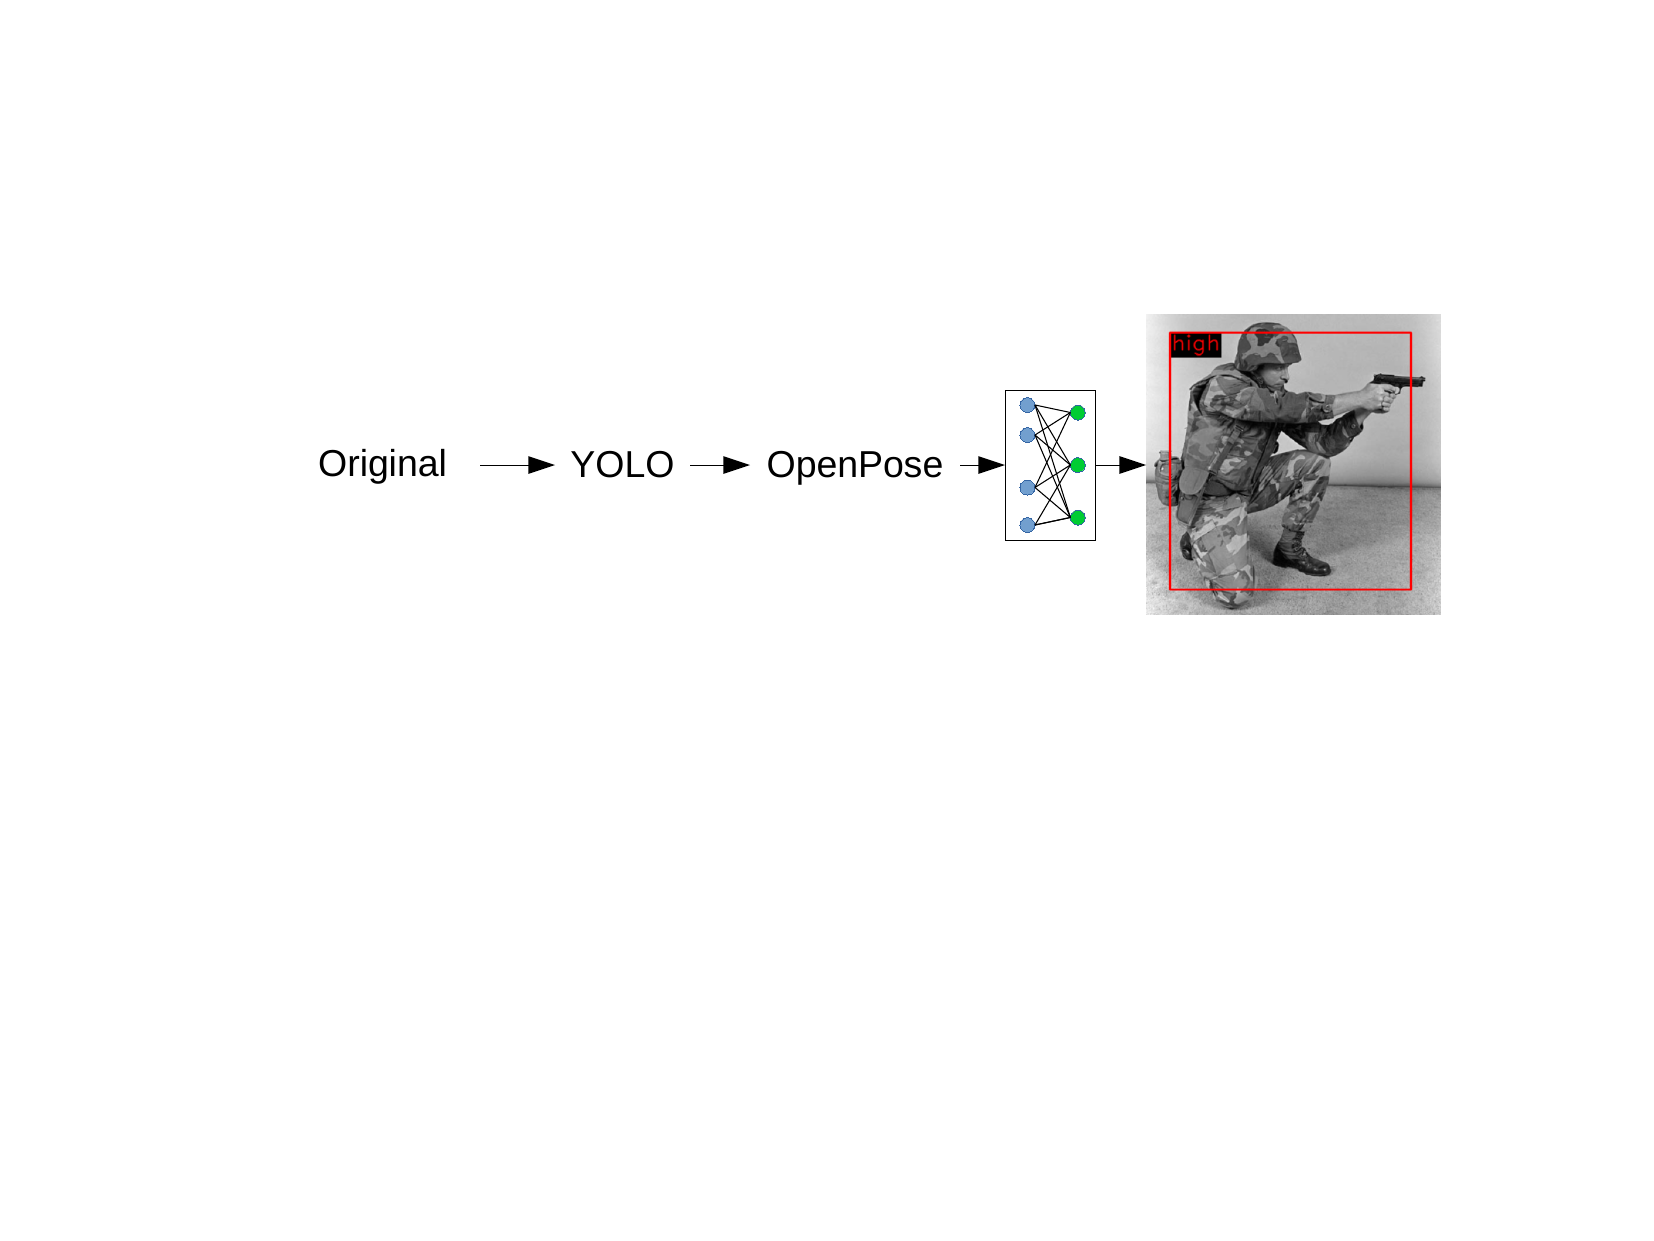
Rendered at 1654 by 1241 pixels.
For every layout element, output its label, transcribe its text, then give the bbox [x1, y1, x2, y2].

text_box OpenPose [750, 436, 961, 494]
text_box [1019, 480, 1035, 496]
text_box [1019, 427, 1035, 443]
text_box [1019, 517, 1035, 533]
text_box [1019, 397, 1035, 413]
picture [1146, 314, 1441, 616]
text_box [1070, 510, 1086, 526]
text_box [1070, 457, 1086, 473]
text_box [1070, 405, 1086, 421]
text_box Original [285, 435, 481, 496]
text_box YOLO [555, 436, 691, 494]
